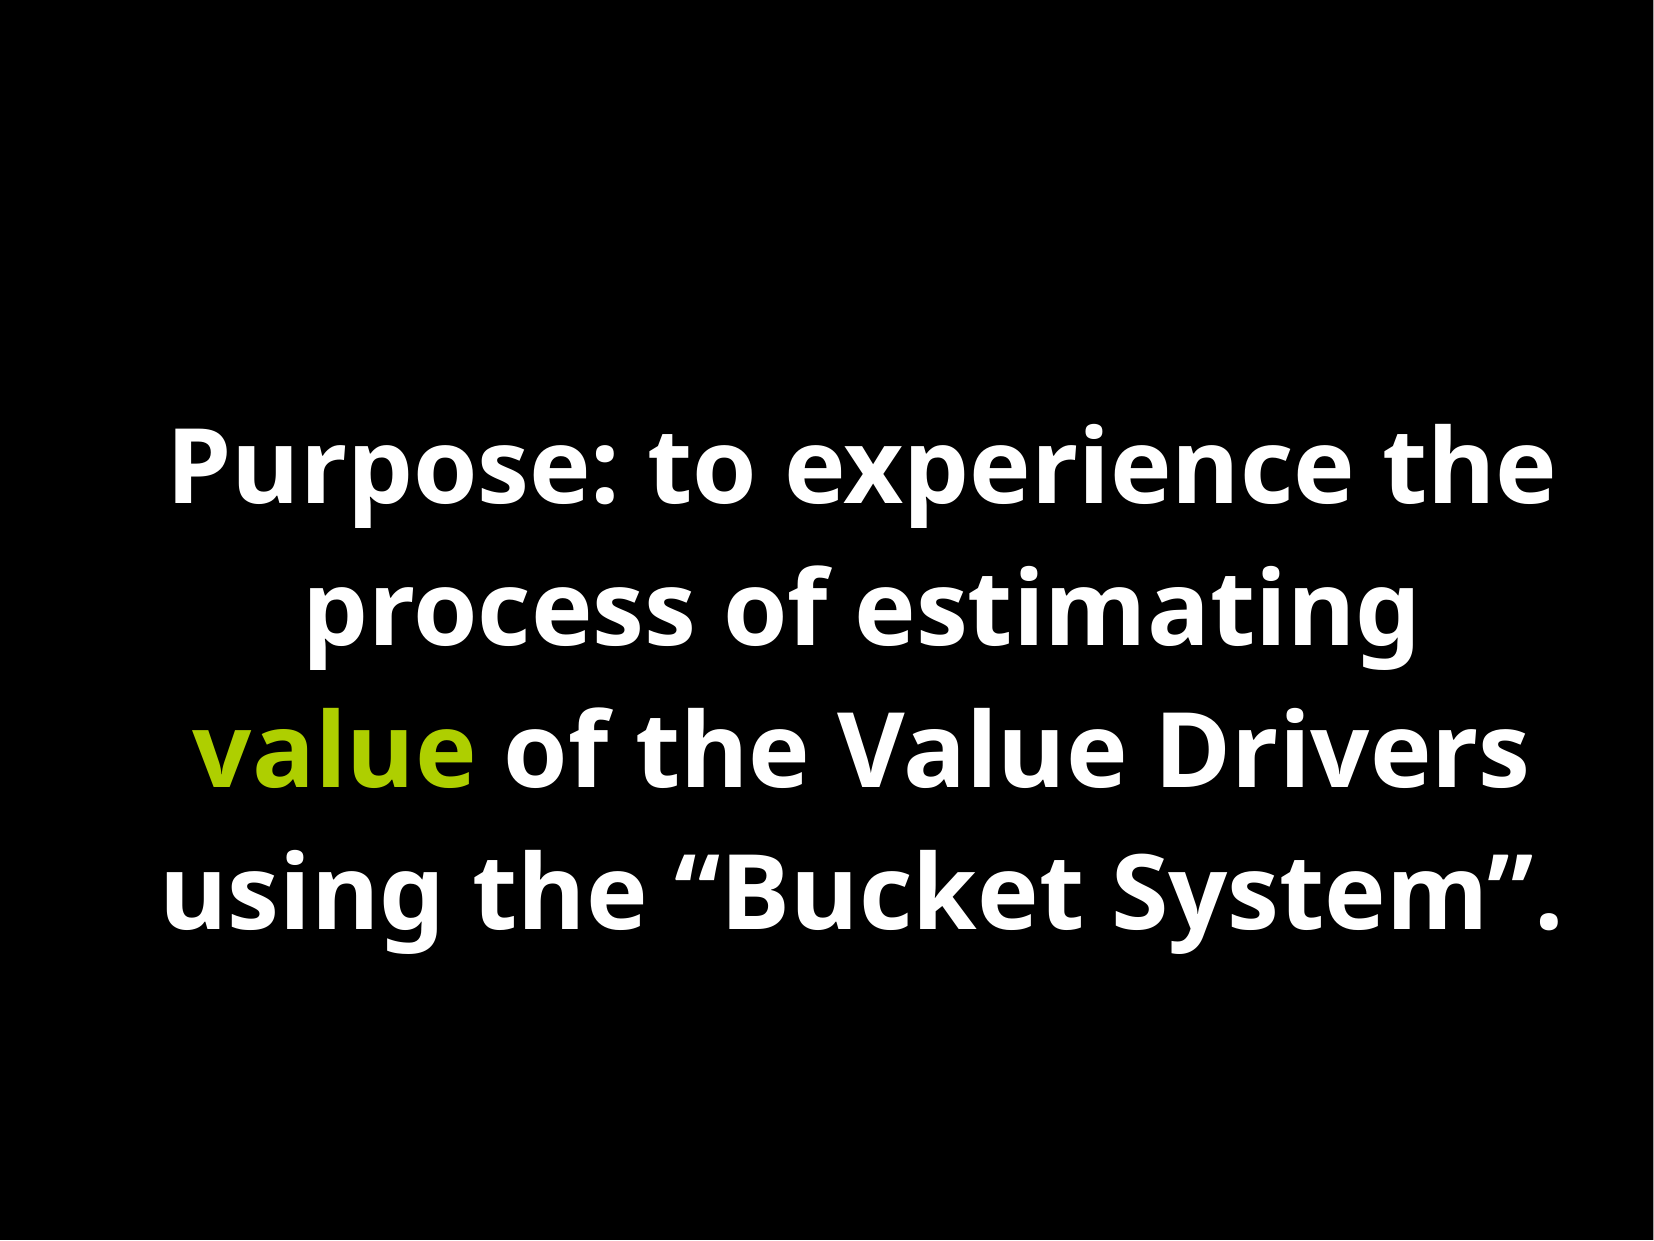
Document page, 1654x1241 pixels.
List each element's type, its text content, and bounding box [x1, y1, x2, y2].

title Purpose: to experience the process of estimating value of the Value Drivers using the “Bucket System”. [82, 59, 1571, 1152]
